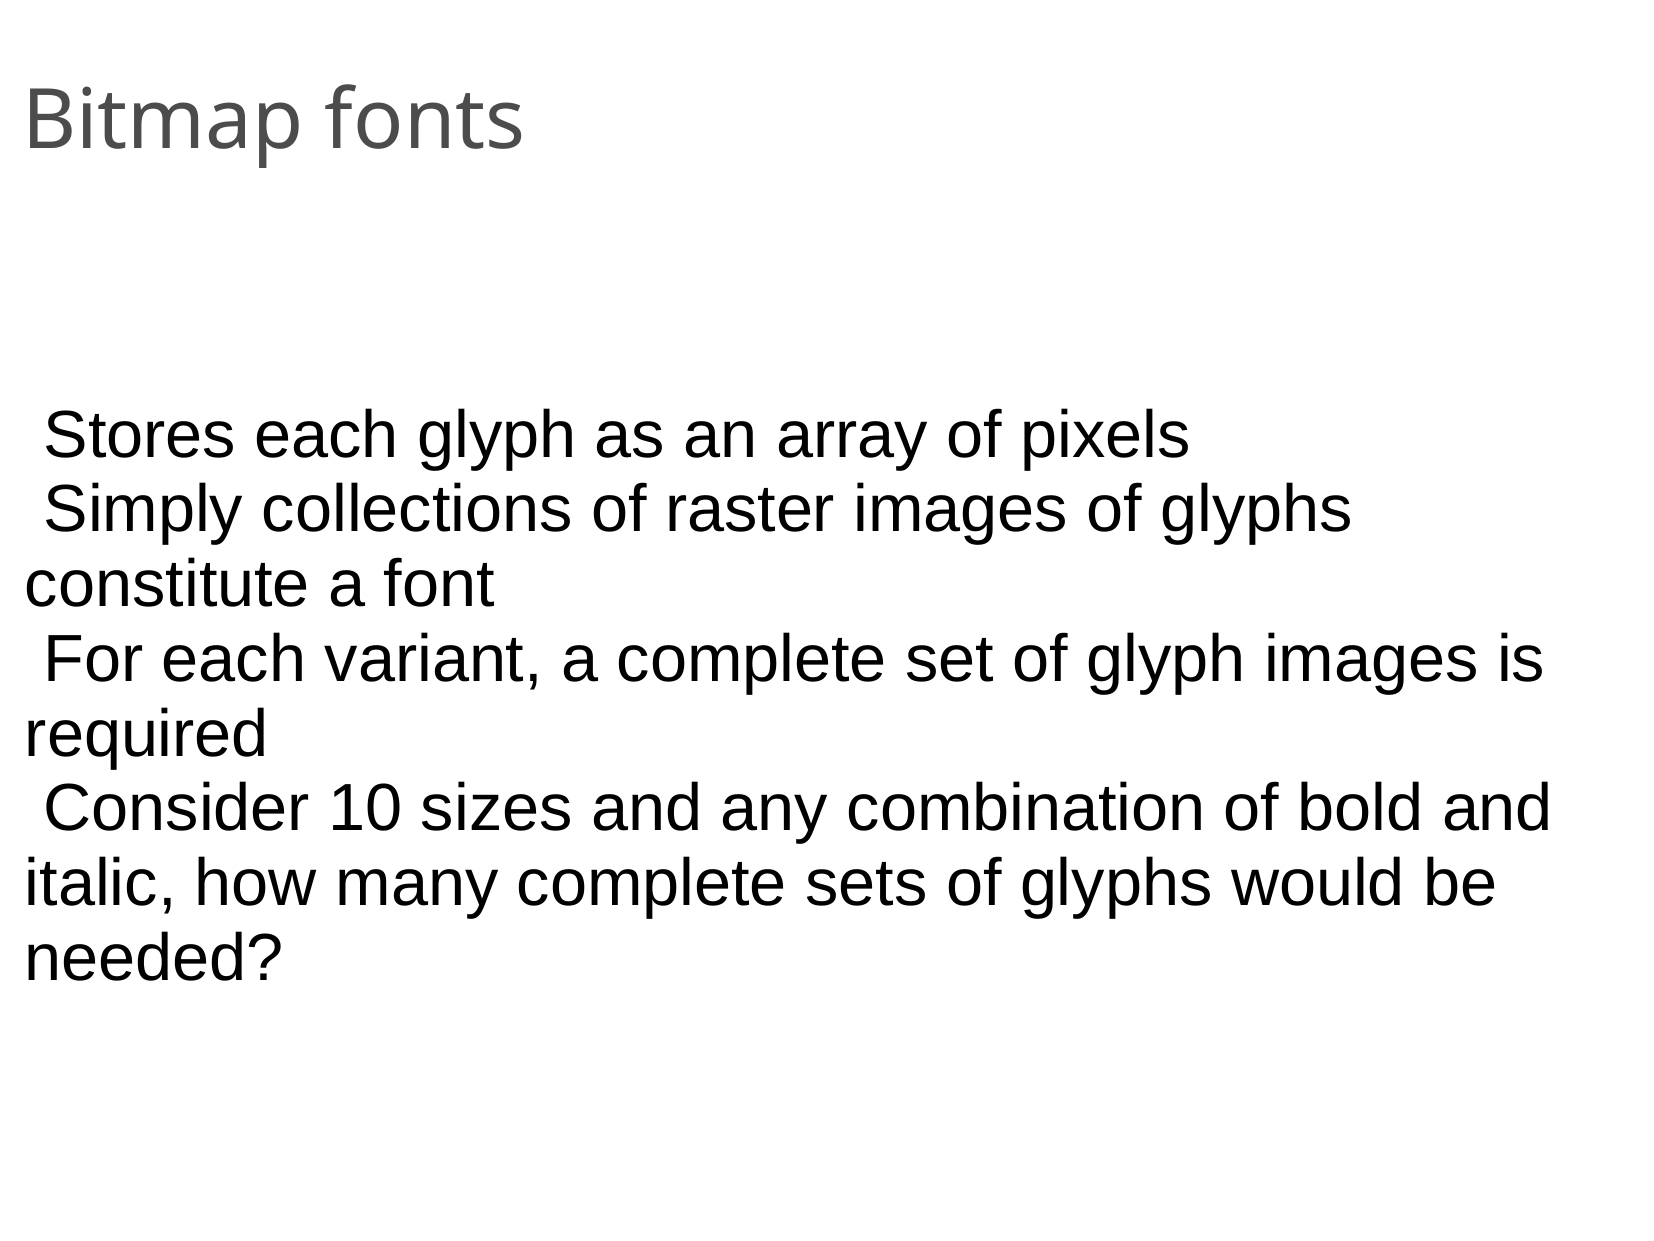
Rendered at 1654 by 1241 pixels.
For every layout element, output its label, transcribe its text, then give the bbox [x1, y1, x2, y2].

title Bitmap fonts [22, 26, 1654, 205]
subtitle Stores each glyph as an array of pixels Simply collections of raster images of glyphs constitute a font For each variant, a complete set of glyph images is required Consider 10 sizes and any combination of bold and italic, how many complete sets of glyphs would be needed? [25, 233, 1654, 1158]
